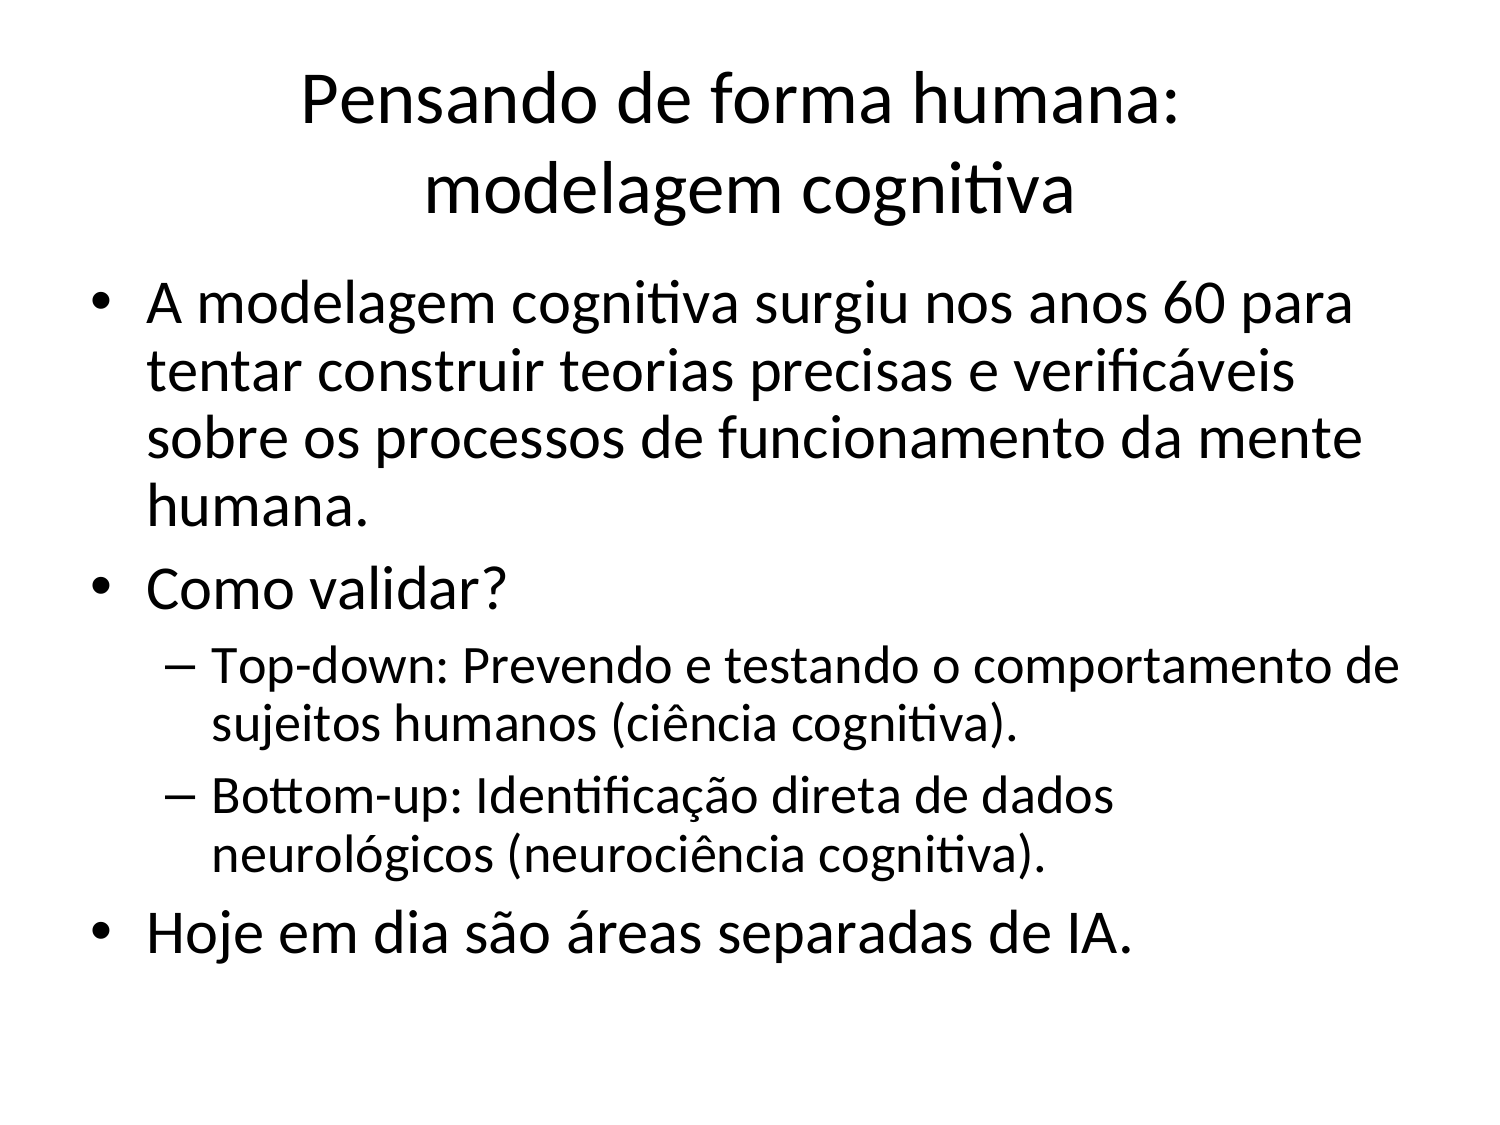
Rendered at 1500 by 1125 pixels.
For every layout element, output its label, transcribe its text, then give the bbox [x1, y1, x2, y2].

list A modelagem cognitiva surgiu nos anos 60 para tentar construir teorias precisas e verificáveis sobre os processos de funcionamento da mente humana. Como validar? Top-down: Prevendo e testando o comportamento de sujeitos humanos (ciência cognitiva). Bottom-up: Identificação direta de dados neurológicos (neurociência cognitiva). Hoje em dia são áreas separadas de IA. [75, 262, 1426, 1005]
title Pensando de forma humana: modelagem cognitiva [75, 41, 1426, 237]
